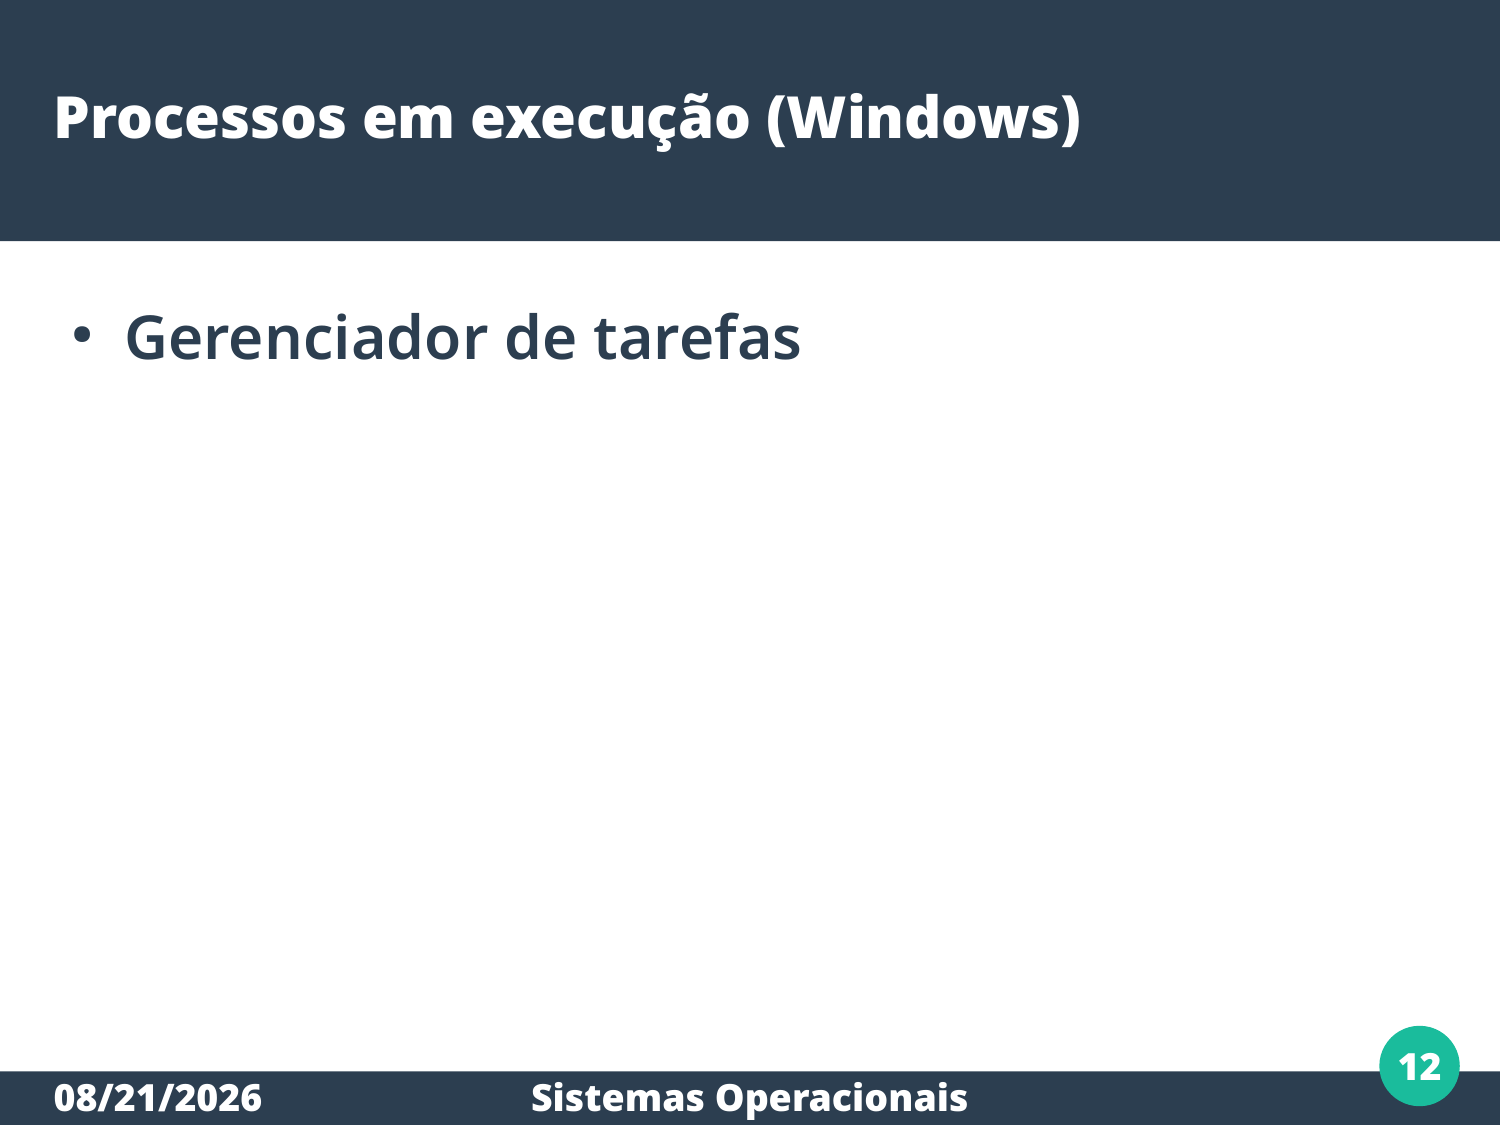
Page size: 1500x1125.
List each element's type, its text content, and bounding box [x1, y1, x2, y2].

list Gerenciador de tarefas [53, 294, 1447, 1045]
title Processos em execução (Windows) [53, 44, 1447, 188]
